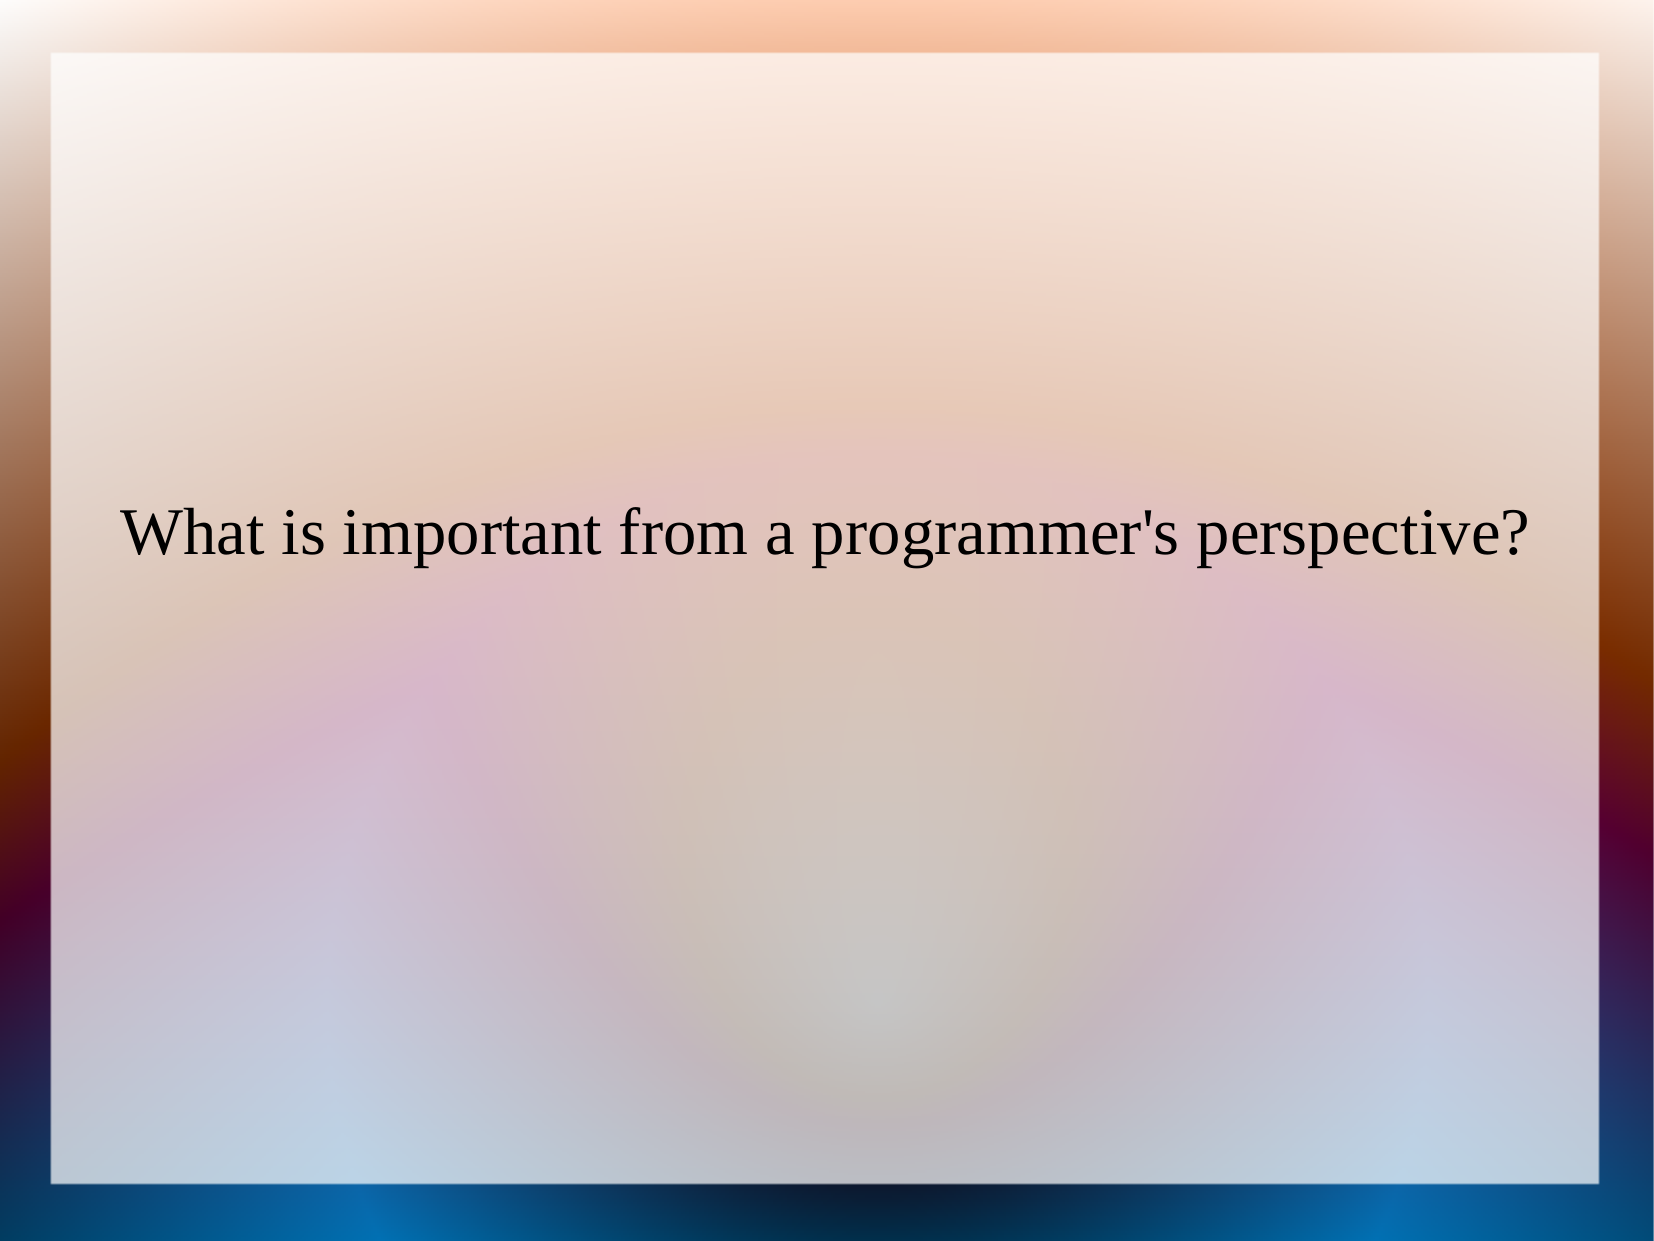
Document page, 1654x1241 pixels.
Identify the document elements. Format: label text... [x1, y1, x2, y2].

picture [0, 0, 1654, 1241]
subtitle What is important from a programmer's perspective? [82, 55, 1571, 1010]
